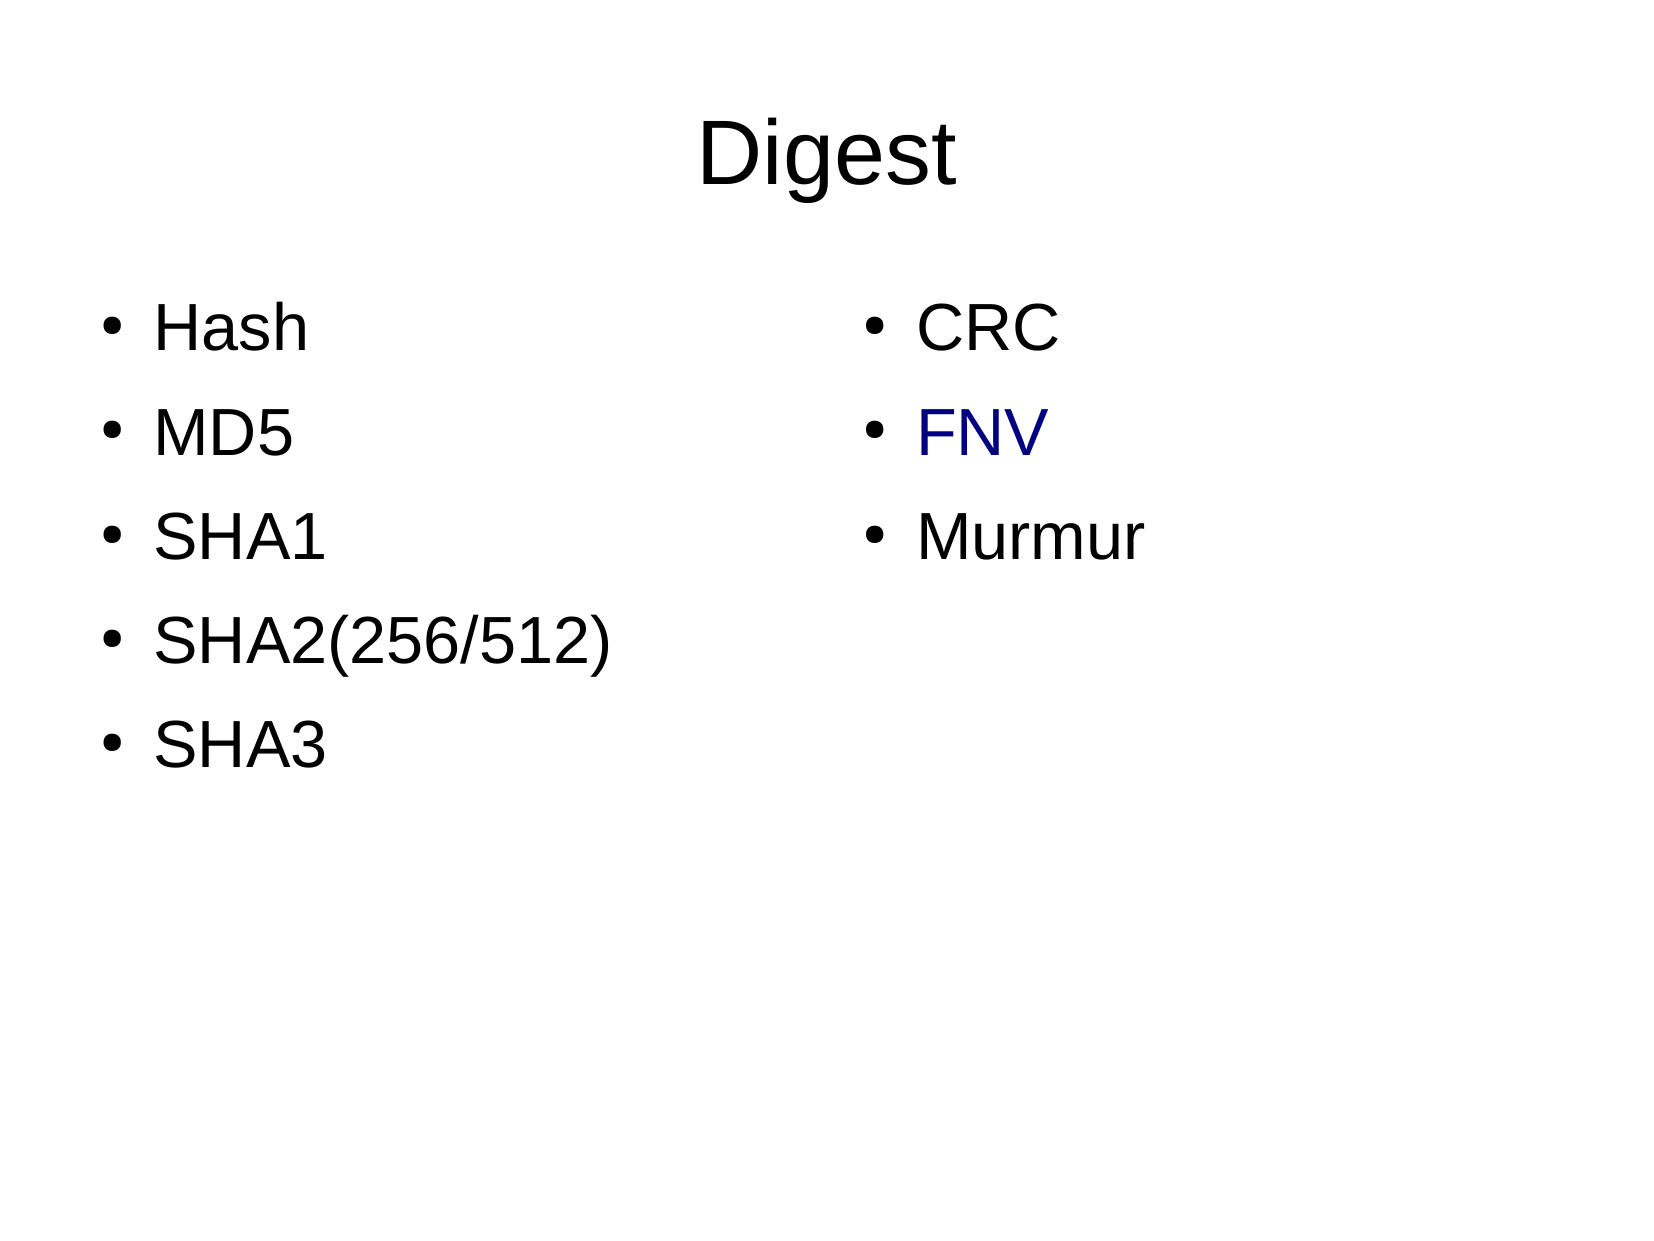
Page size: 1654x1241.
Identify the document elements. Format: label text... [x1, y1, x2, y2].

list Hash MD5 SHA1 SHA2(256/512) SHA3 [82, 290, 809, 1010]
title Digest [82, 49, 1571, 257]
list CRC FNV Murmur [845, 290, 1572, 1010]
